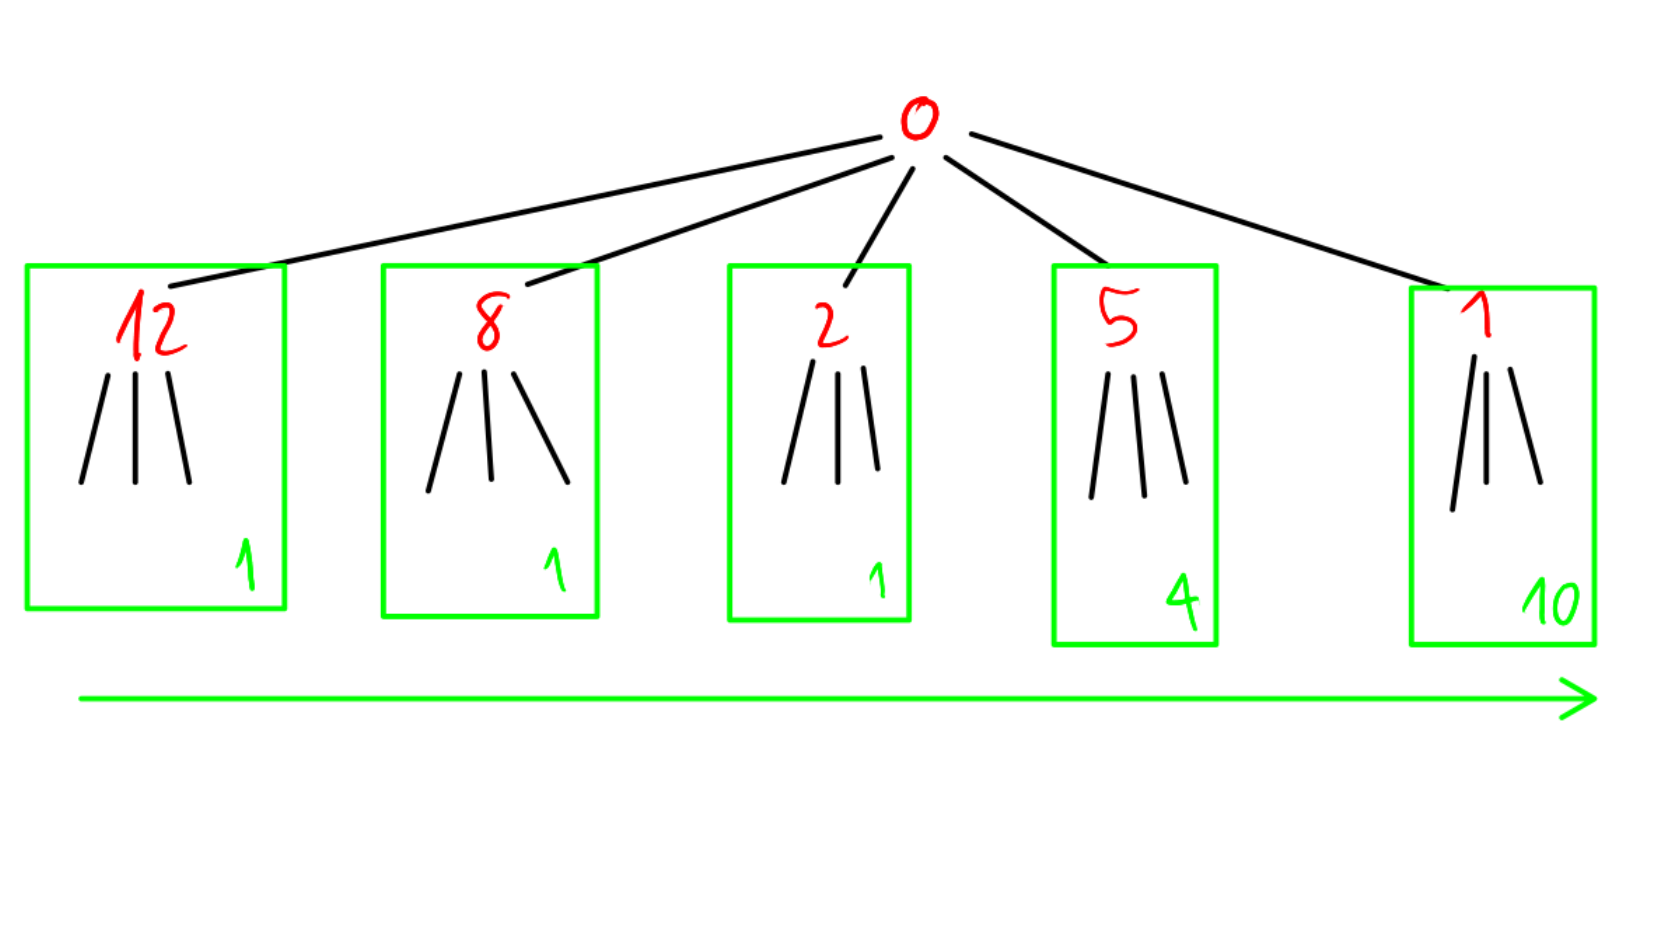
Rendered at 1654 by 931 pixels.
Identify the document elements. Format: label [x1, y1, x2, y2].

picture [0, 74, 1650, 751]
